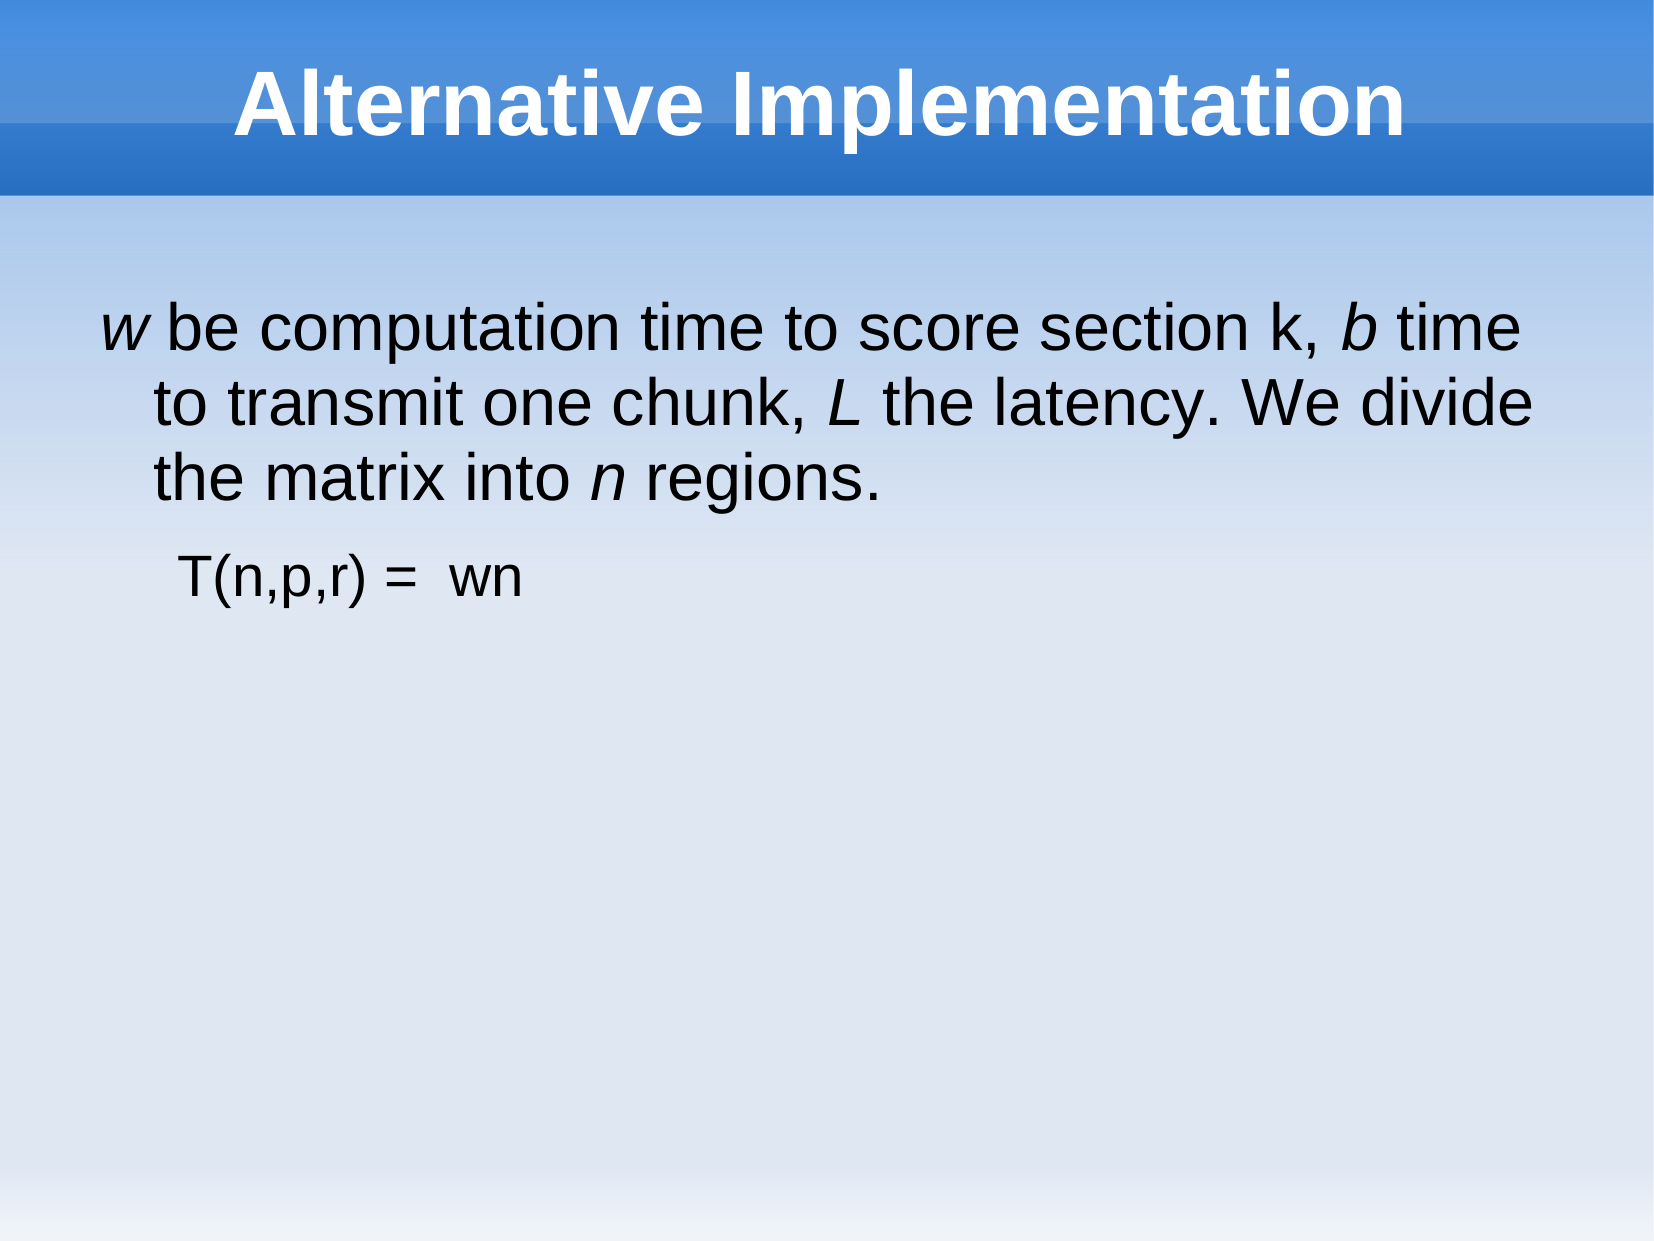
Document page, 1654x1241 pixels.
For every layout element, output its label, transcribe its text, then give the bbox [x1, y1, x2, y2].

title Alternative Implementation [76, 7, 1565, 200]
list w be computation time to score section k, b time to transmit one chunk, L the latency. We divide the matrix into n regions. T(n,p,r) = wn [82, 290, 1571, 1094]
picture [0, 0, 1654, 1241]
